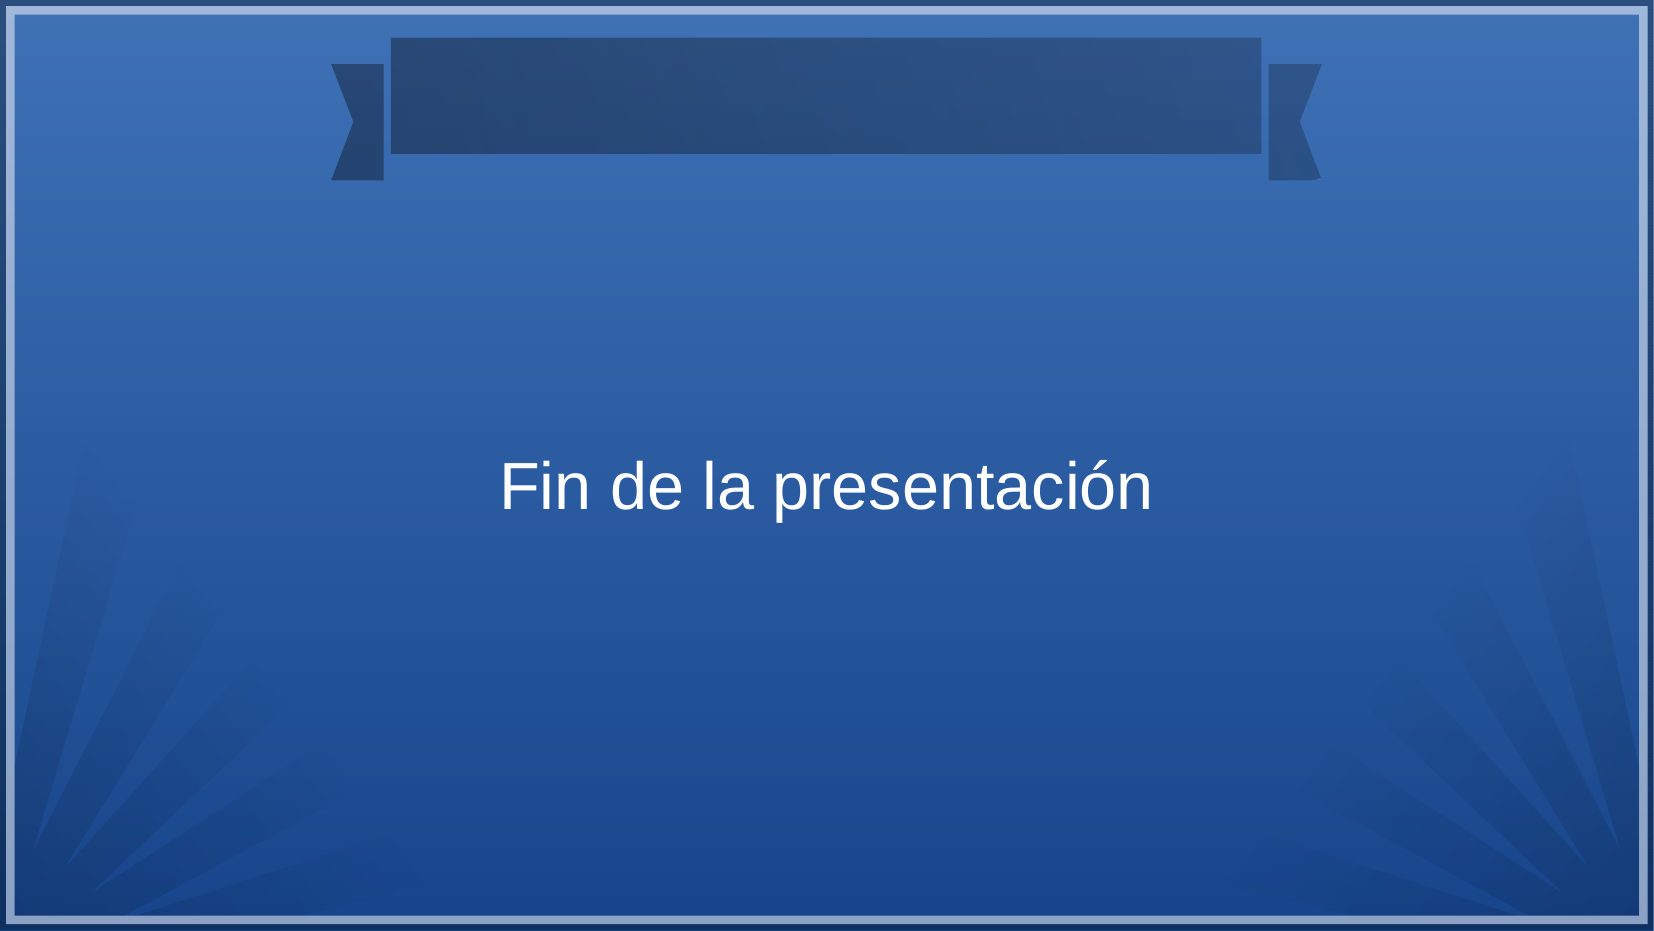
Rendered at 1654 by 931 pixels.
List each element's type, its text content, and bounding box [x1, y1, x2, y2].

subtitle Fin de la presentación [389, 212, 1264, 761]
